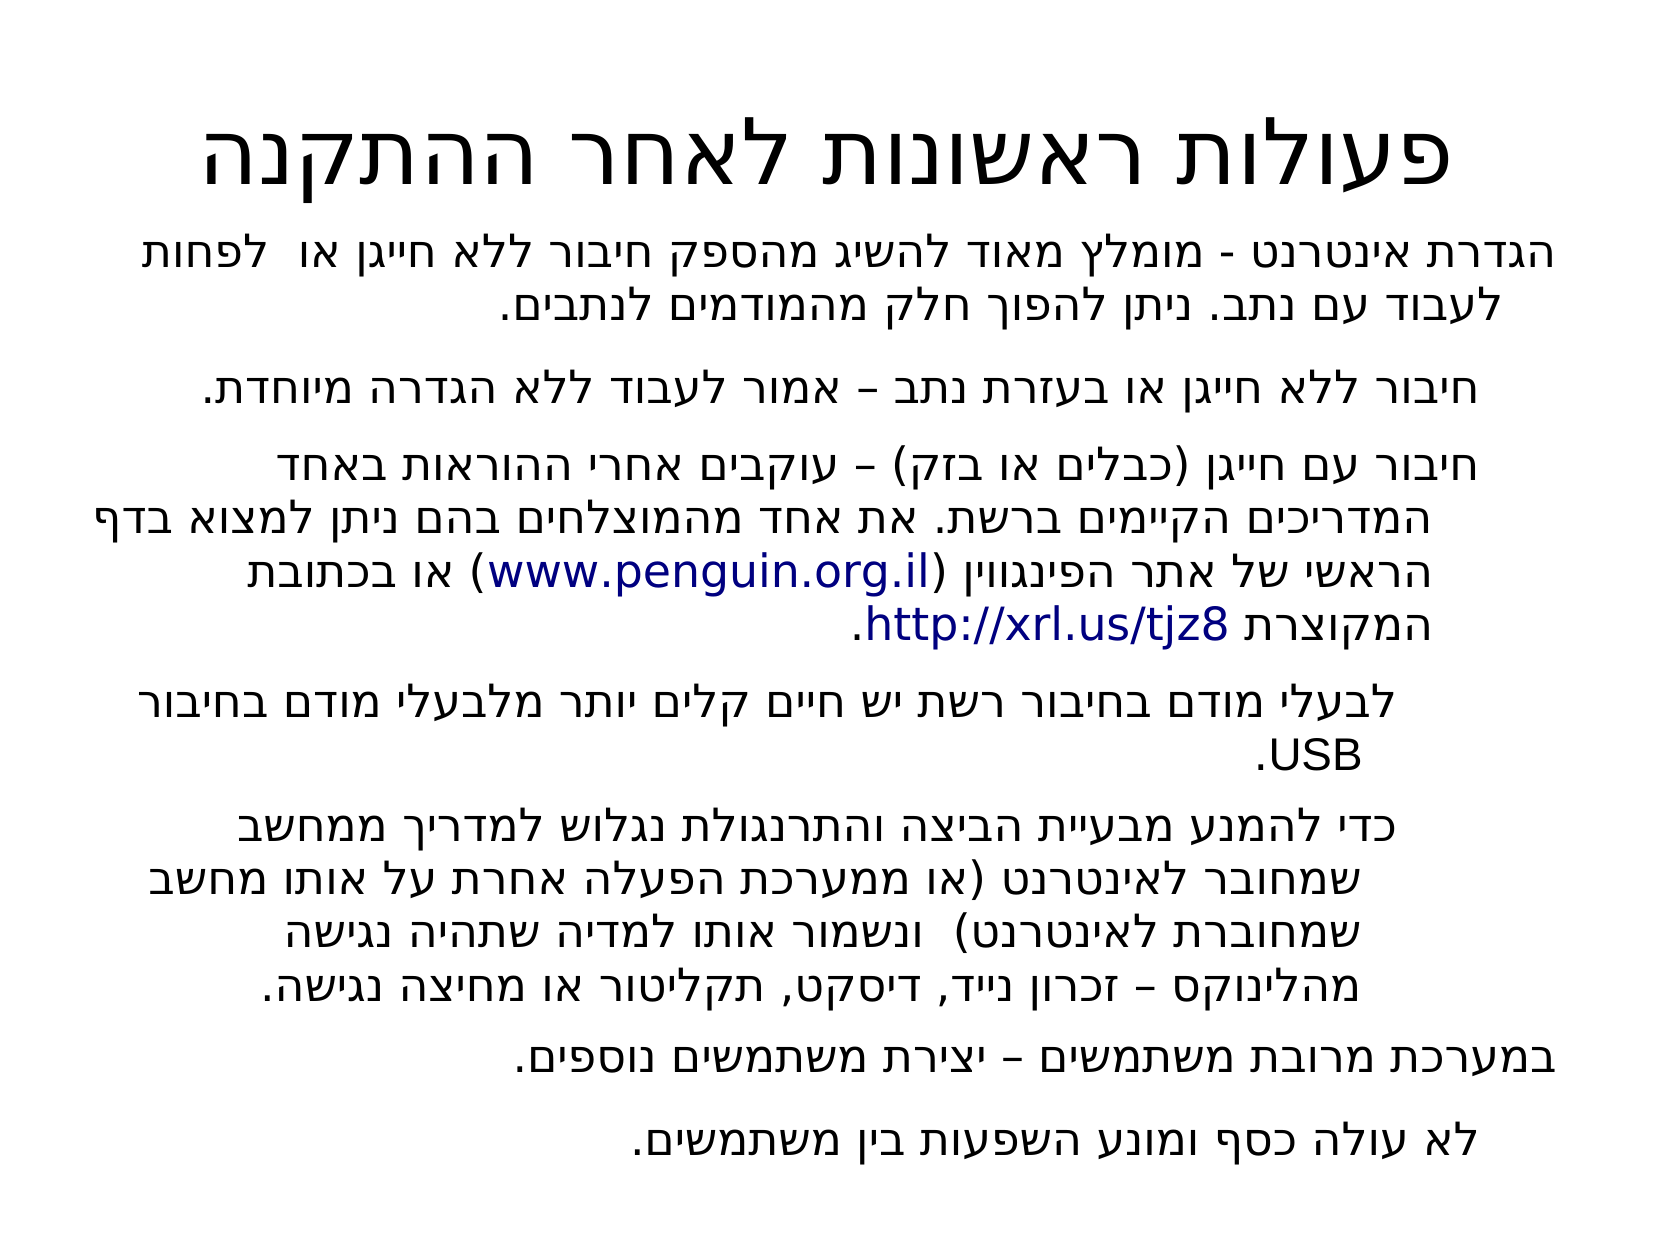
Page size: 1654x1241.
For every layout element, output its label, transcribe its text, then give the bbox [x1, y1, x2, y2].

list הגדרת אינטרנט - מומלץ מאוד להשיג מהספק חיבור ללא חייגן או לפחות לעבוד עם נתב. ניתן להפוך חלק מהמודמים לנתבים. חיבור ללא חייגן או בעזרת נתב – אמור לעבוד ללא הגדרה מיוחדת. חיבור עם חייגן (כבלים או בזק) – עוקבים אחרי ההוראות באחד המדריכים הקיימים ברשת. את אחד מהמוצלחים בהם ניתן למצוא בדף הראשי של אתר הפינגווין (www.penguin.org.il) או בכתובת המקוצרת http://xrl.us/tjz8. לבעלי מודם בחיבור רשת יש חיים קלים יותר מלבעלי מודם בחיבור USB. כדי להמנע מבעיית הביצה והתרנגולת נגלוש למדריך ממחשב שמחובר לאינטרנט (או ממערכת הפעלה אחרת על אותו מחשב שמחוברת לאינטרנט) ונשמור אותו למדיה שתהיה נגישה מהלינוקס – זכרון נייד, דיסקט, תקליטור או מחיצה נגישה. במערכת מרובת משתמשים – יצירת משתמשים נוספים. לא עולה כסף ומונע השפעות בין משתמשים. [86, 225, 1576, 1203]
title פעולות ראשונות לאחר ההתקנה [82, 56, 1571, 250]
